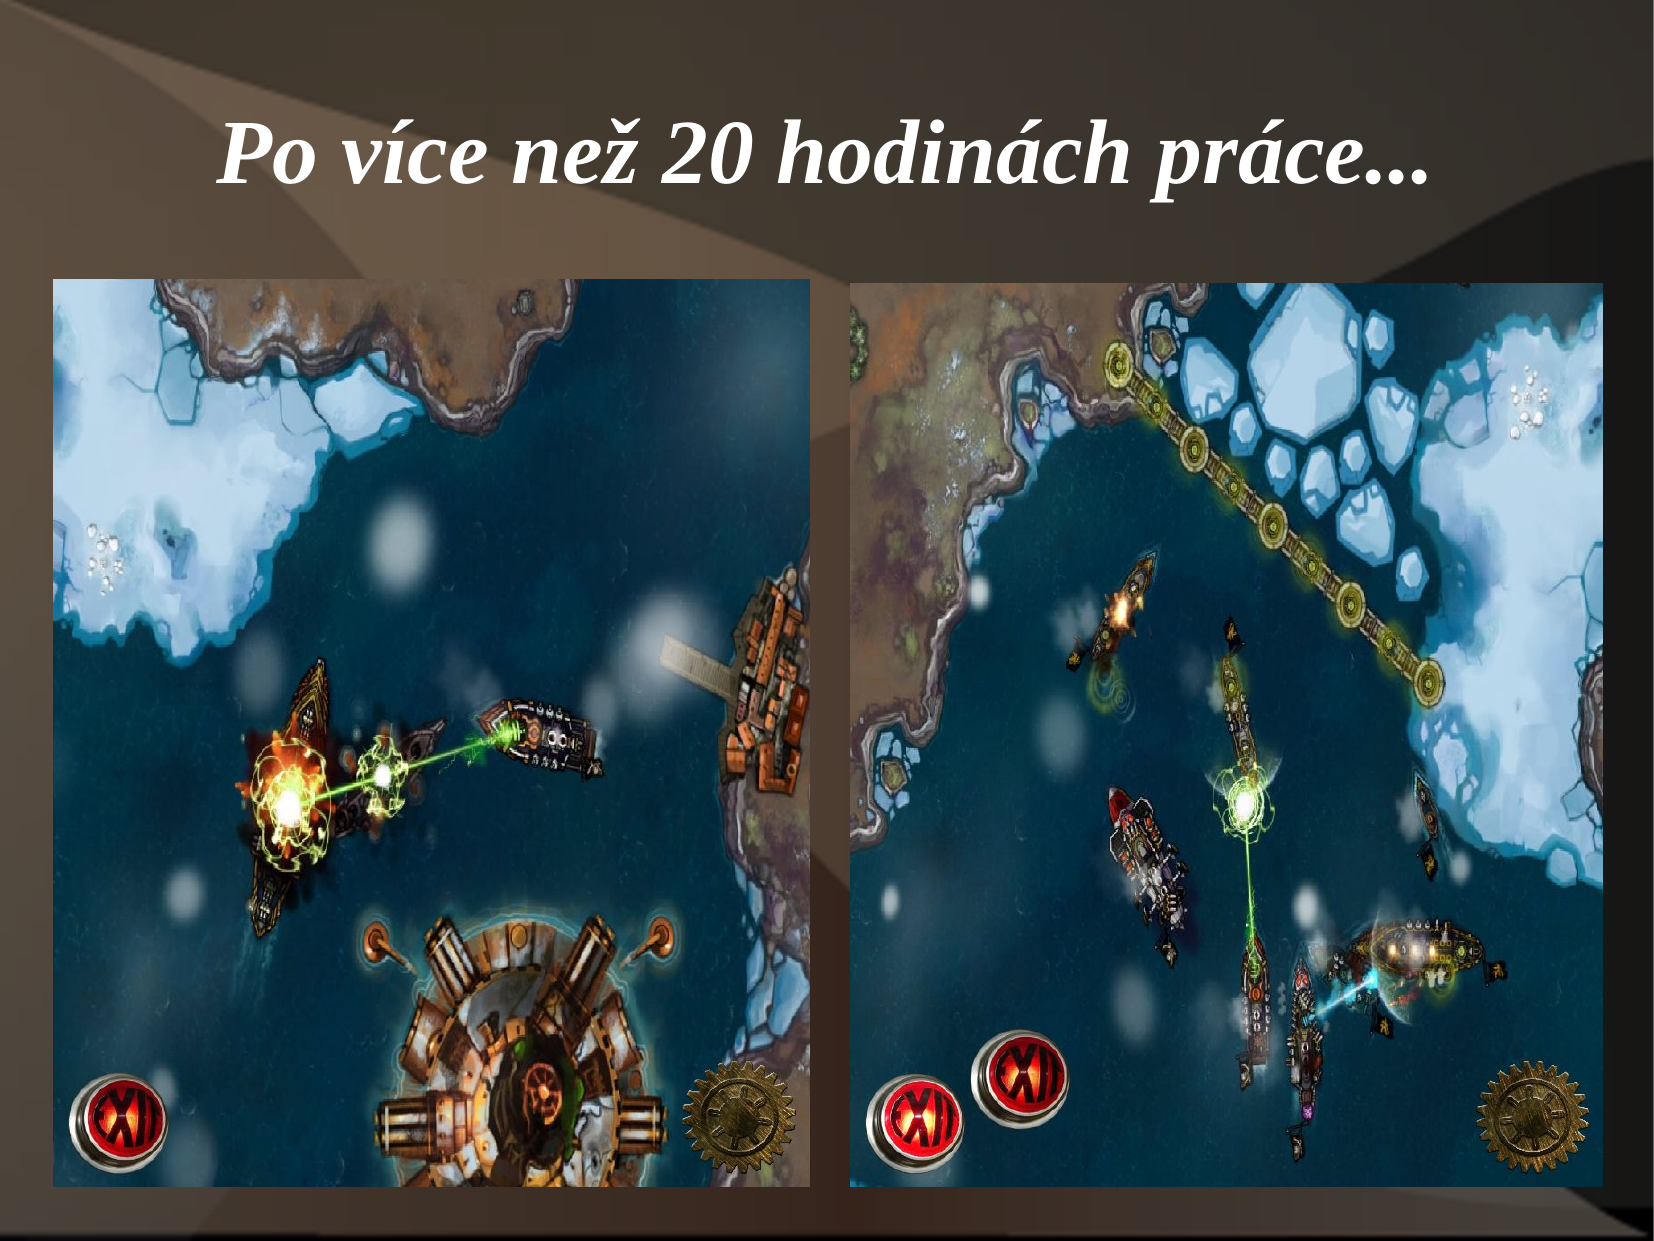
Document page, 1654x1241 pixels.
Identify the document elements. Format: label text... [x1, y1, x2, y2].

title Po více než 20 hodinách práce... [82, 49, 1571, 257]
picture [0, 0, 1654, 1241]
